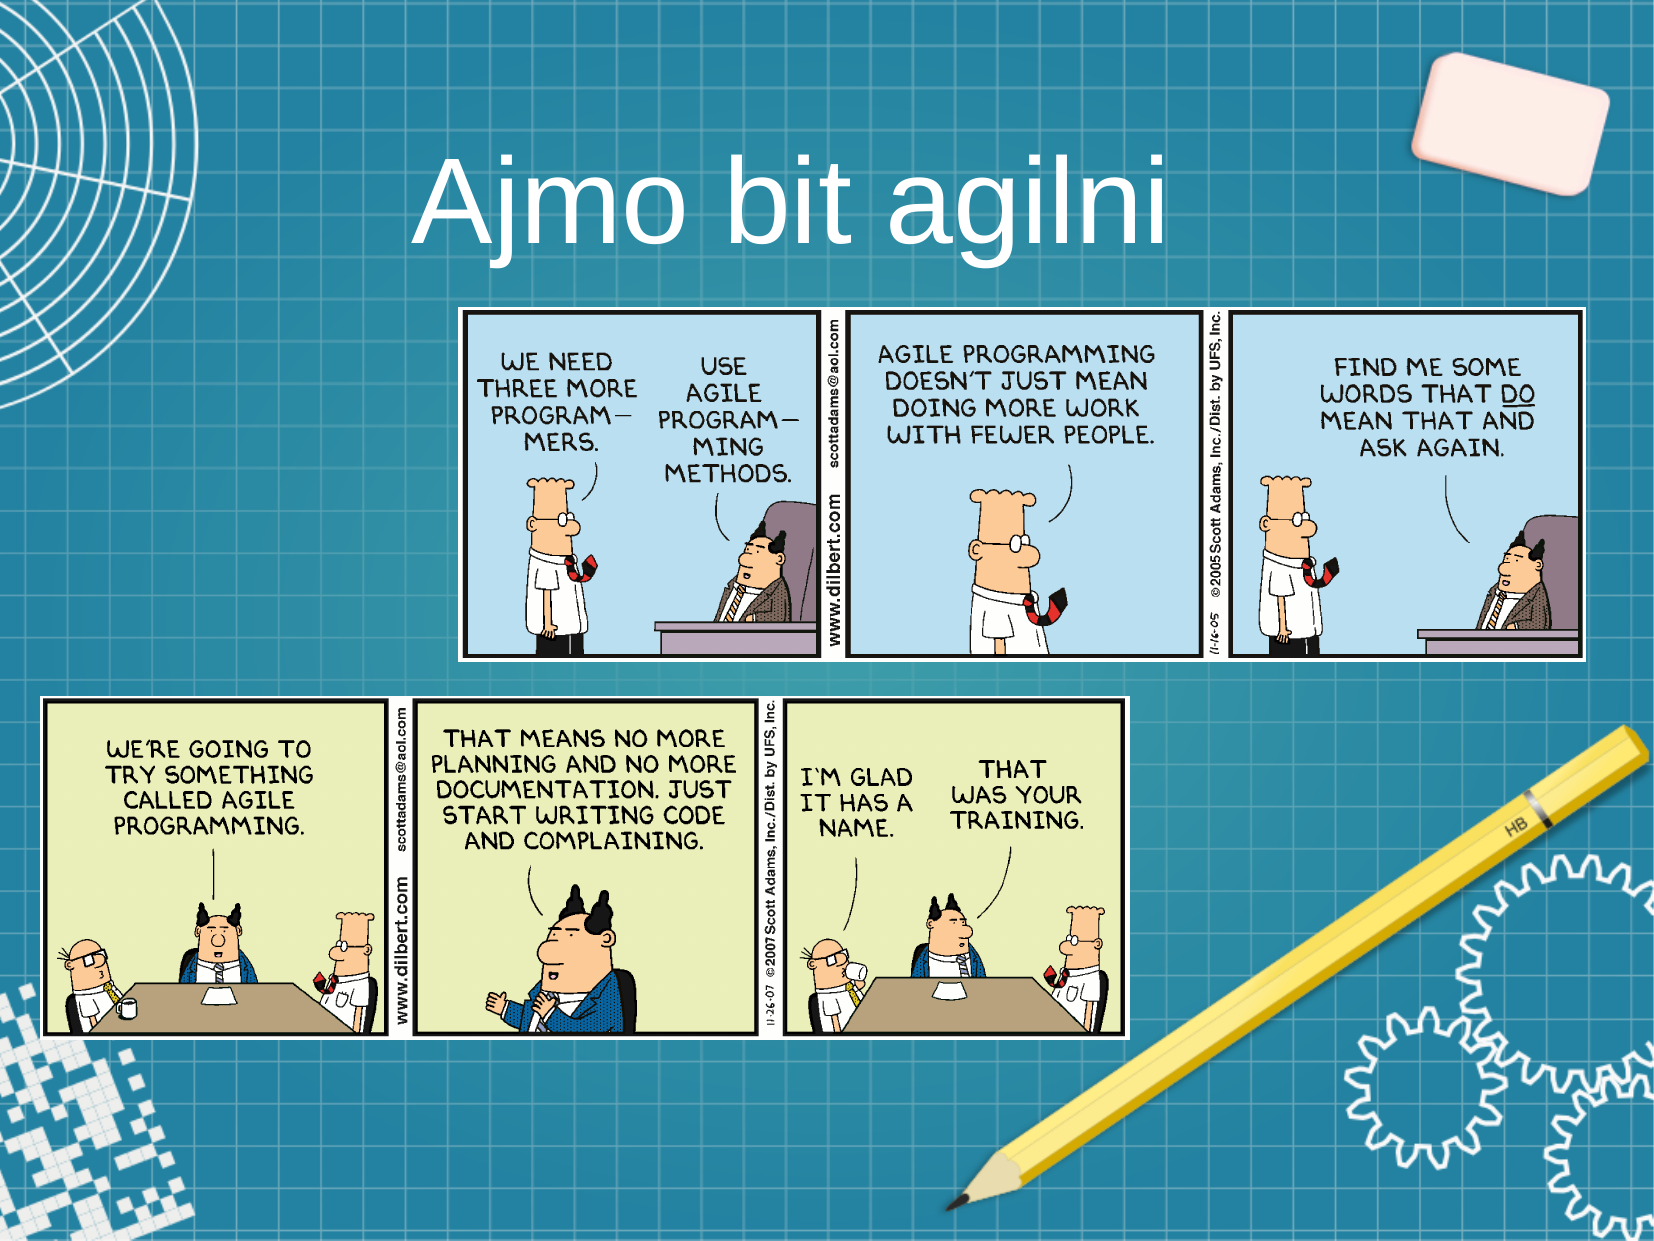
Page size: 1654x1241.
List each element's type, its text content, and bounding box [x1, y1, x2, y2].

picture [0, 0, 1654, 1241]
title Ajmo bit agilni [47, 59, 1536, 343]
